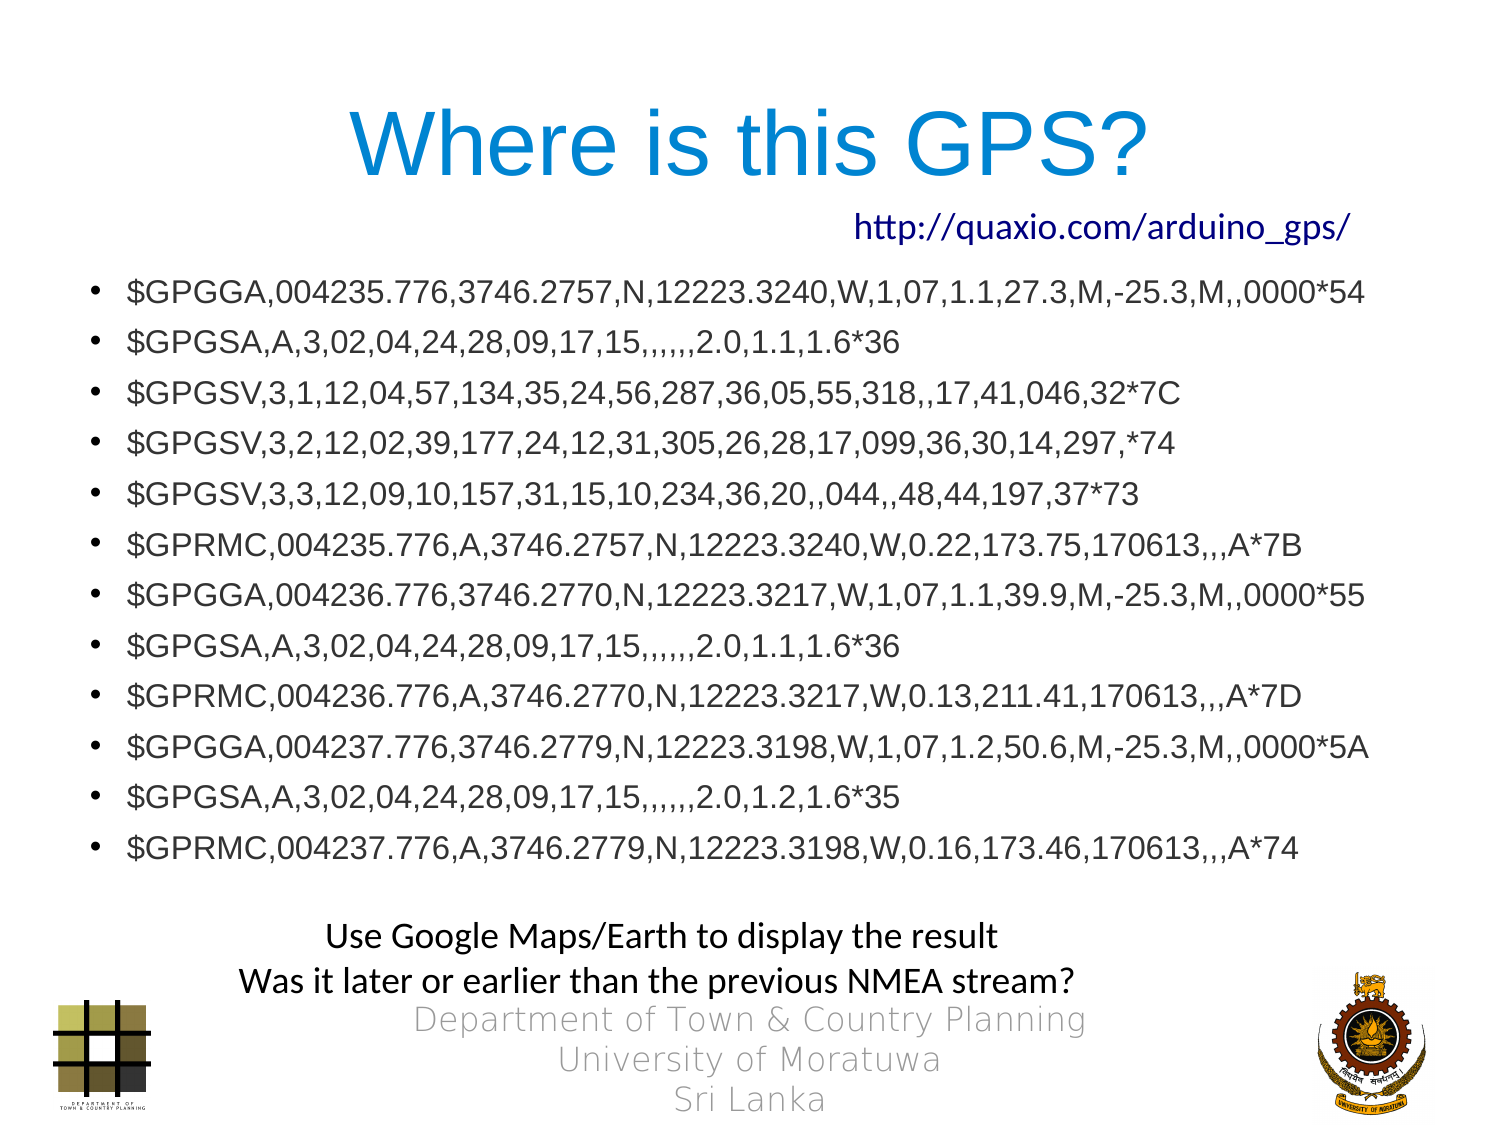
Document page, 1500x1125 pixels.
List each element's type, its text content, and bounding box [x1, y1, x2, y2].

picture [53, 1000, 151, 1110]
picture [1312, 966, 1435, 1125]
list $GPGGA,004235.776,3746.2757,N,12223.3240,W,1,07,1.1,27.3,M,-25.3,M,,0000*54 $GPGSA,A,3,02,04,24,28,09,17,15,,,,,,2.0,1.1,1.6*36 $GPGSV,3,1,12,04,57,134,35,24,56,287,36,05,55,318,,17,41,046,32*7C $GPGSV,3,2,12,02,39,177,24,12,31,305,26,28,17,099,36,30,14,297,*74 $GPGSV,3,3,12,09,10,157,31,15,10,234,36,20,,044,,48,44,197,37*73 $GPRMC,004235.776,A,3746.2757,N,12223.3240,W,0.22,173.75,170613,,,A*7B $GPGGA,004236.776,3746.2770,N,12223.3217,W,1,07,1.1,39.9,M,-25.3,M,,0000*55 $GPGSA,A,3,02,04,24,28,09,17,15,,,,,,2.0,1.1,1.6*36 $GPRMC,004236.776,A,3746.2770,N,12223.3217,W,0.13,211.41,170613,,,A*7D $GPGGA,004237.776,3746.2779,N,12223.3198,W,1,07,1.2,50.6,M,-25.3,M,,0000*5A $GPGSA,A,3,02,04,24,28,09,17,15,,,,,,2.0,1.2,1.6*35 $GPRMC,004237.776,A,3746.2779,N,12223.3198,W,0.16,173.46,170613,,,A*74 [75, 262, 1426, 916]
text_box http://quaxio.com/arduino_gps/ [838, 195, 1456, 255]
title Where is this GPS? [75, 45, 1426, 233]
text_box Use Google Maps/Earth to display the result Was it later or earlier than the previous NMEA stream? [223, 903, 1291, 1009]
